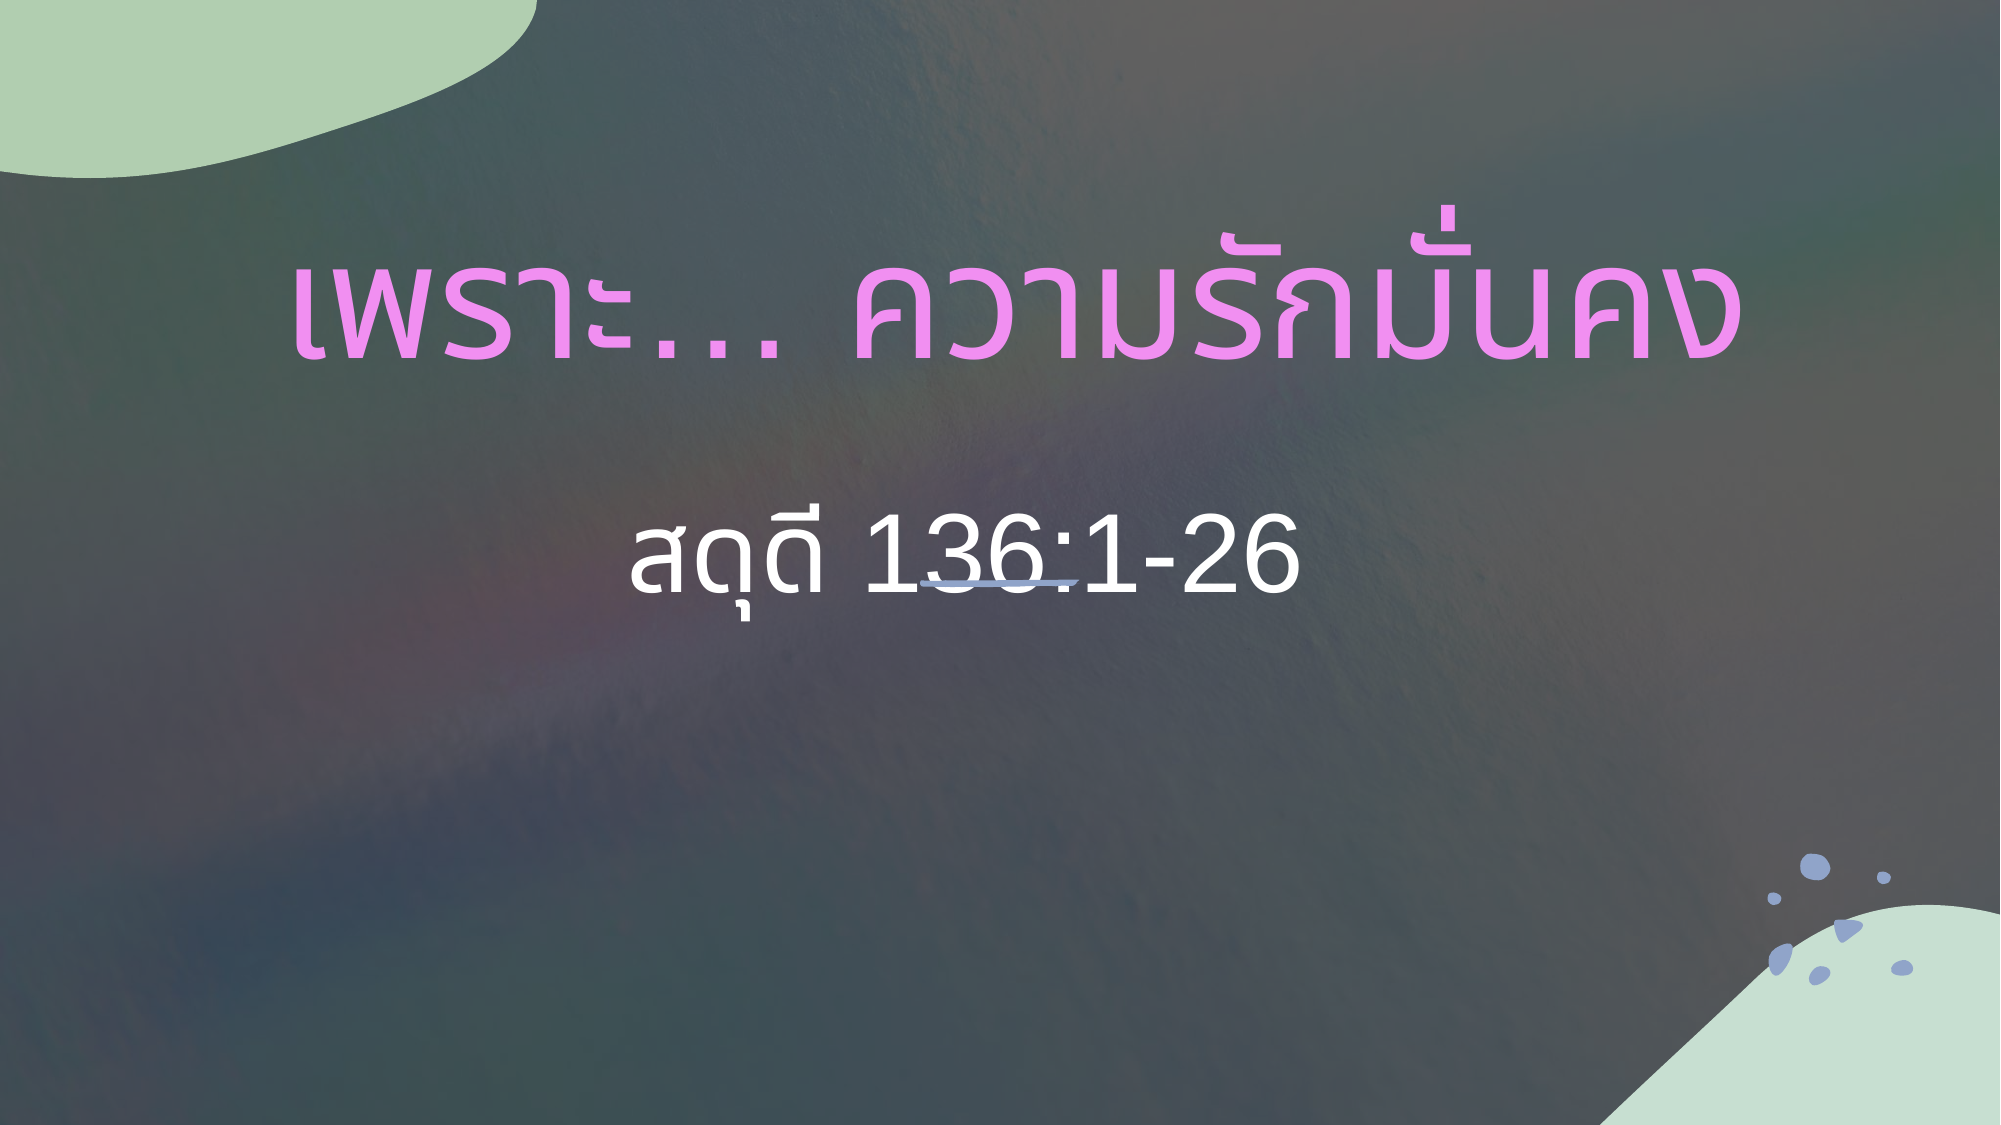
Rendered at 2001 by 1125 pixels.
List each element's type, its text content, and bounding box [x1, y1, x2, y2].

title เพราะ… ความรักมั่นคง [265, 180, 1765, 593]
text_box [1599, 904, 2000, 1125]
text_box [1877, 871, 1891, 885]
text_box [1767, 892, 1782, 906]
subtitle สดุดี 136:1-26 [329, 458, 1602, 918]
text_box [0, 0, 537, 179]
text_box [1800, 853, 1831, 881]
text_box [920, 579, 1080, 588]
picture [0, 0, 2000, 1125]
